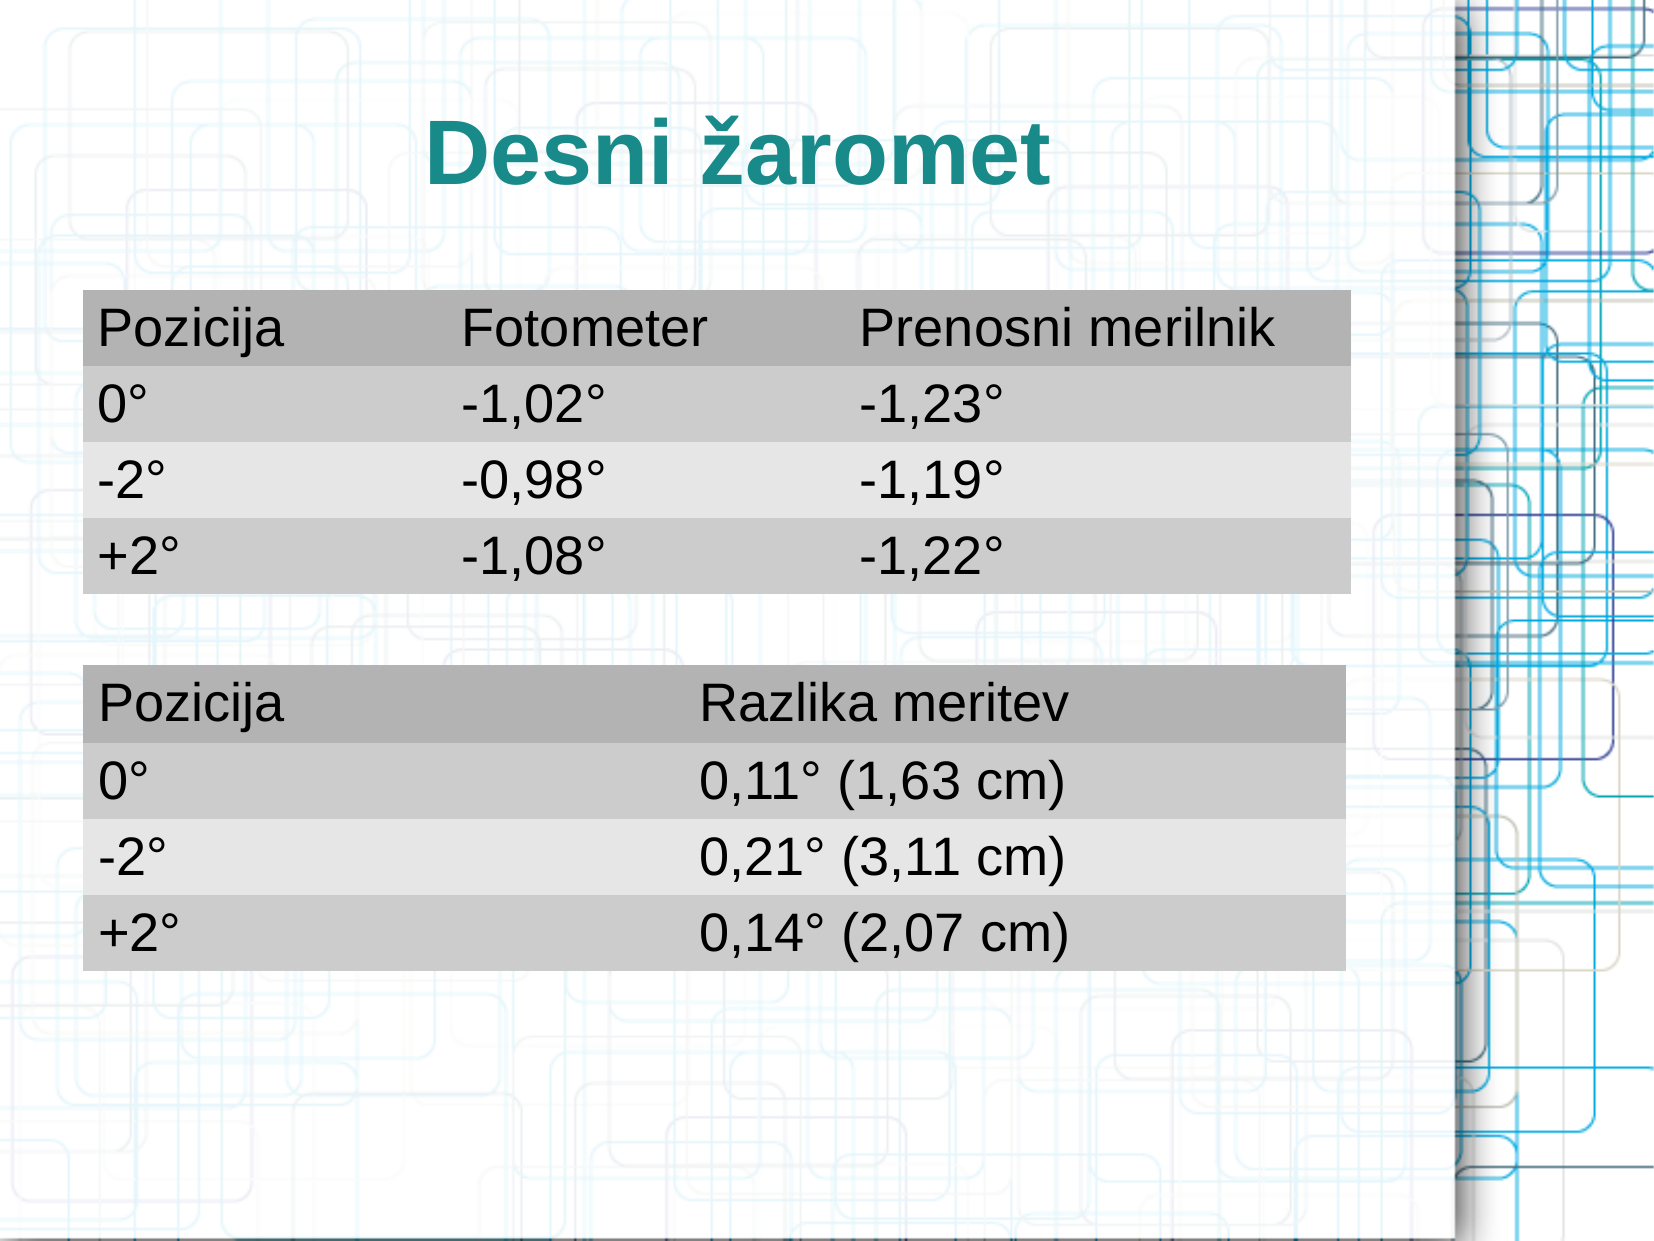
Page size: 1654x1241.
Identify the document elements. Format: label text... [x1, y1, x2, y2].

table_header Pozicija [83, 665, 685, 743]
table_cell -1,23° [845, 366, 1351, 442]
table_cell 0,11° (1,63 cm) [685, 743, 1346, 819]
picture [0, 0, 1654, 1241]
table_cell -1,19° [845, 442, 1351, 518]
table_header Pozicija [83, 290, 447, 366]
table_cell 0,21° (3,11 cm) [685, 819, 1346, 895]
table_cell +2° [83, 895, 685, 971]
table_cell -1,02° [447, 366, 845, 442]
table_header Razlika meritev [685, 665, 1346, 743]
table_cell 0° [83, 743, 685, 819]
table_cell -2° [83, 442, 447, 518]
table_cell 0° [83, 366, 447, 442]
table_cell -0,98° [447, 442, 845, 518]
table_cell -1,08° [447, 518, 845, 594]
table_cell -2° [83, 819, 685, 895]
table_cell 0,14° (2,07 cm) [685, 895, 1346, 971]
title Desni žaromet [59, 49, 1418, 257]
table_header Prenosni merilnik [845, 290, 1351, 366]
table_cell +2° [83, 518, 447, 594]
table_cell -1,22° [845, 518, 1351, 594]
table_header Fotometer [447, 290, 845, 366]
